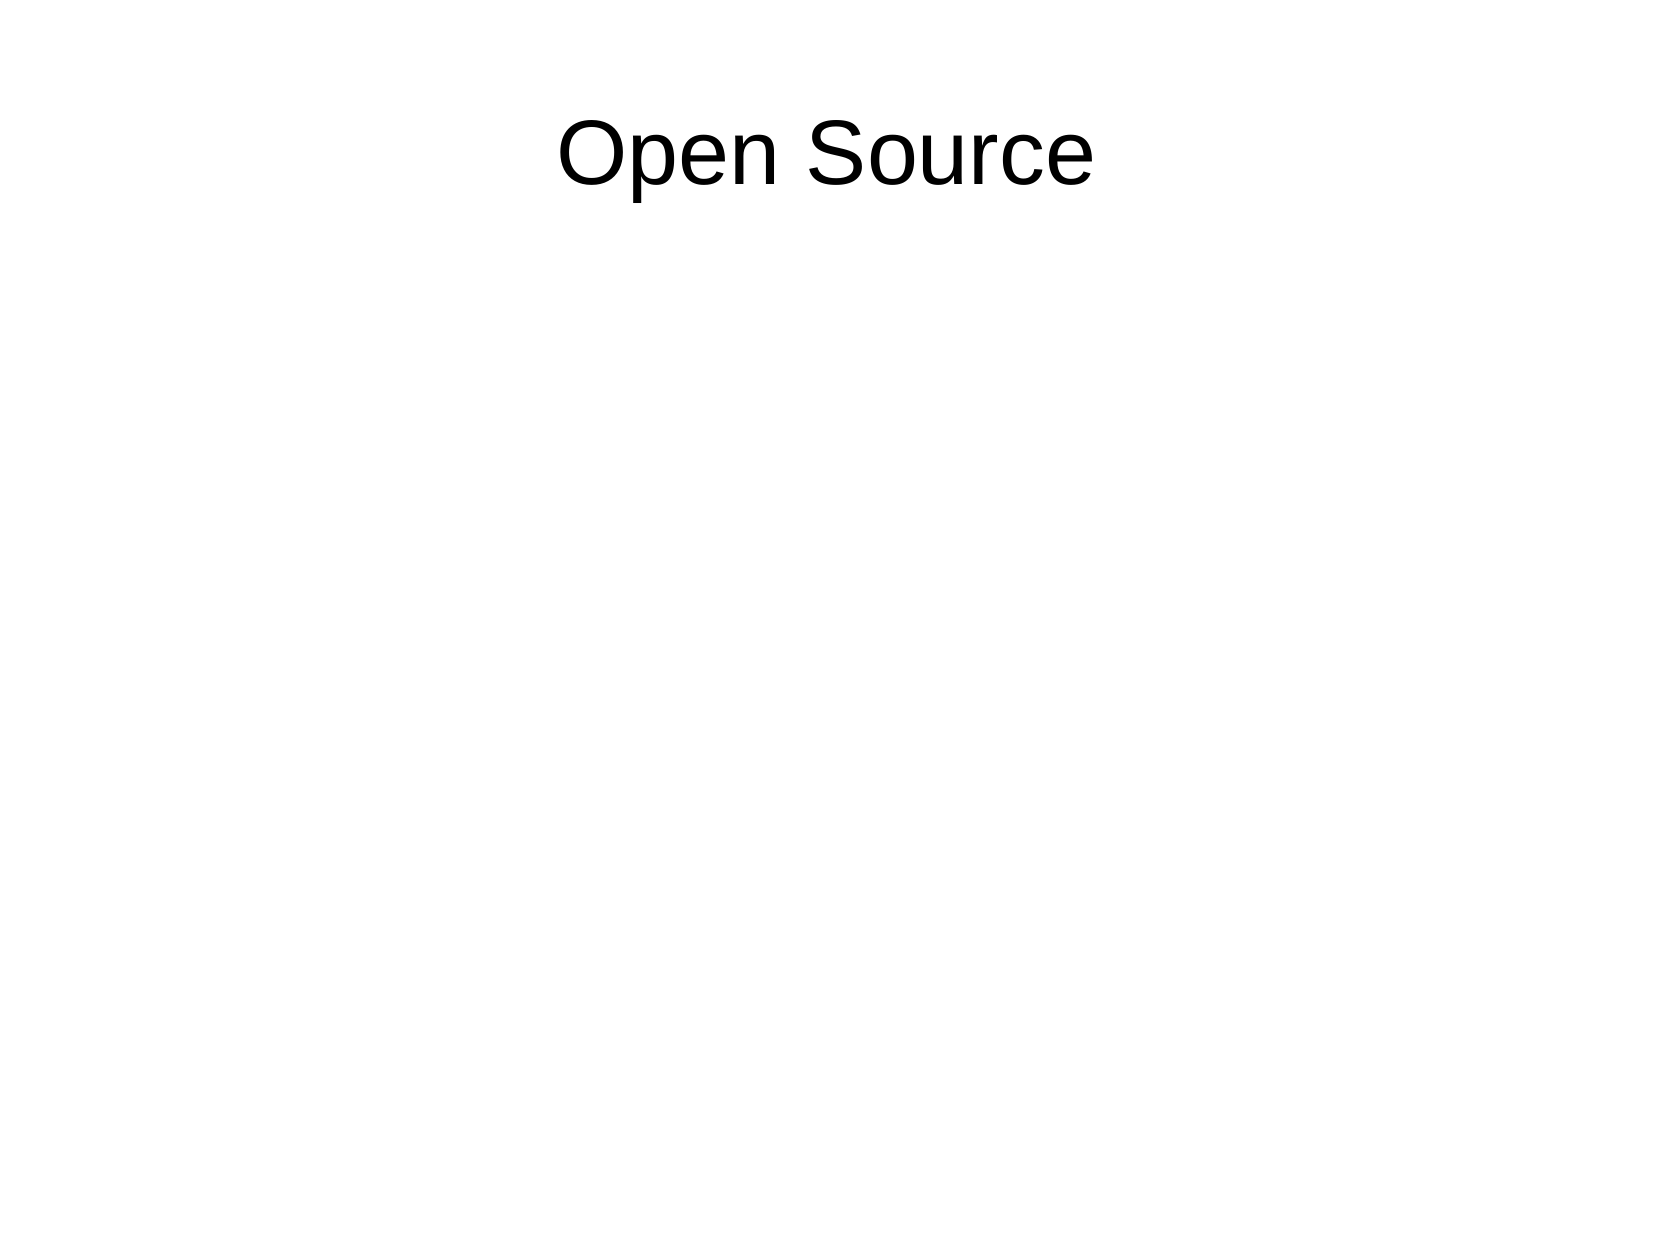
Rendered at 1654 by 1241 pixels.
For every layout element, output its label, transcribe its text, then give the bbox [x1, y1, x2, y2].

title Open Source [82, 56, 1571, 250]
